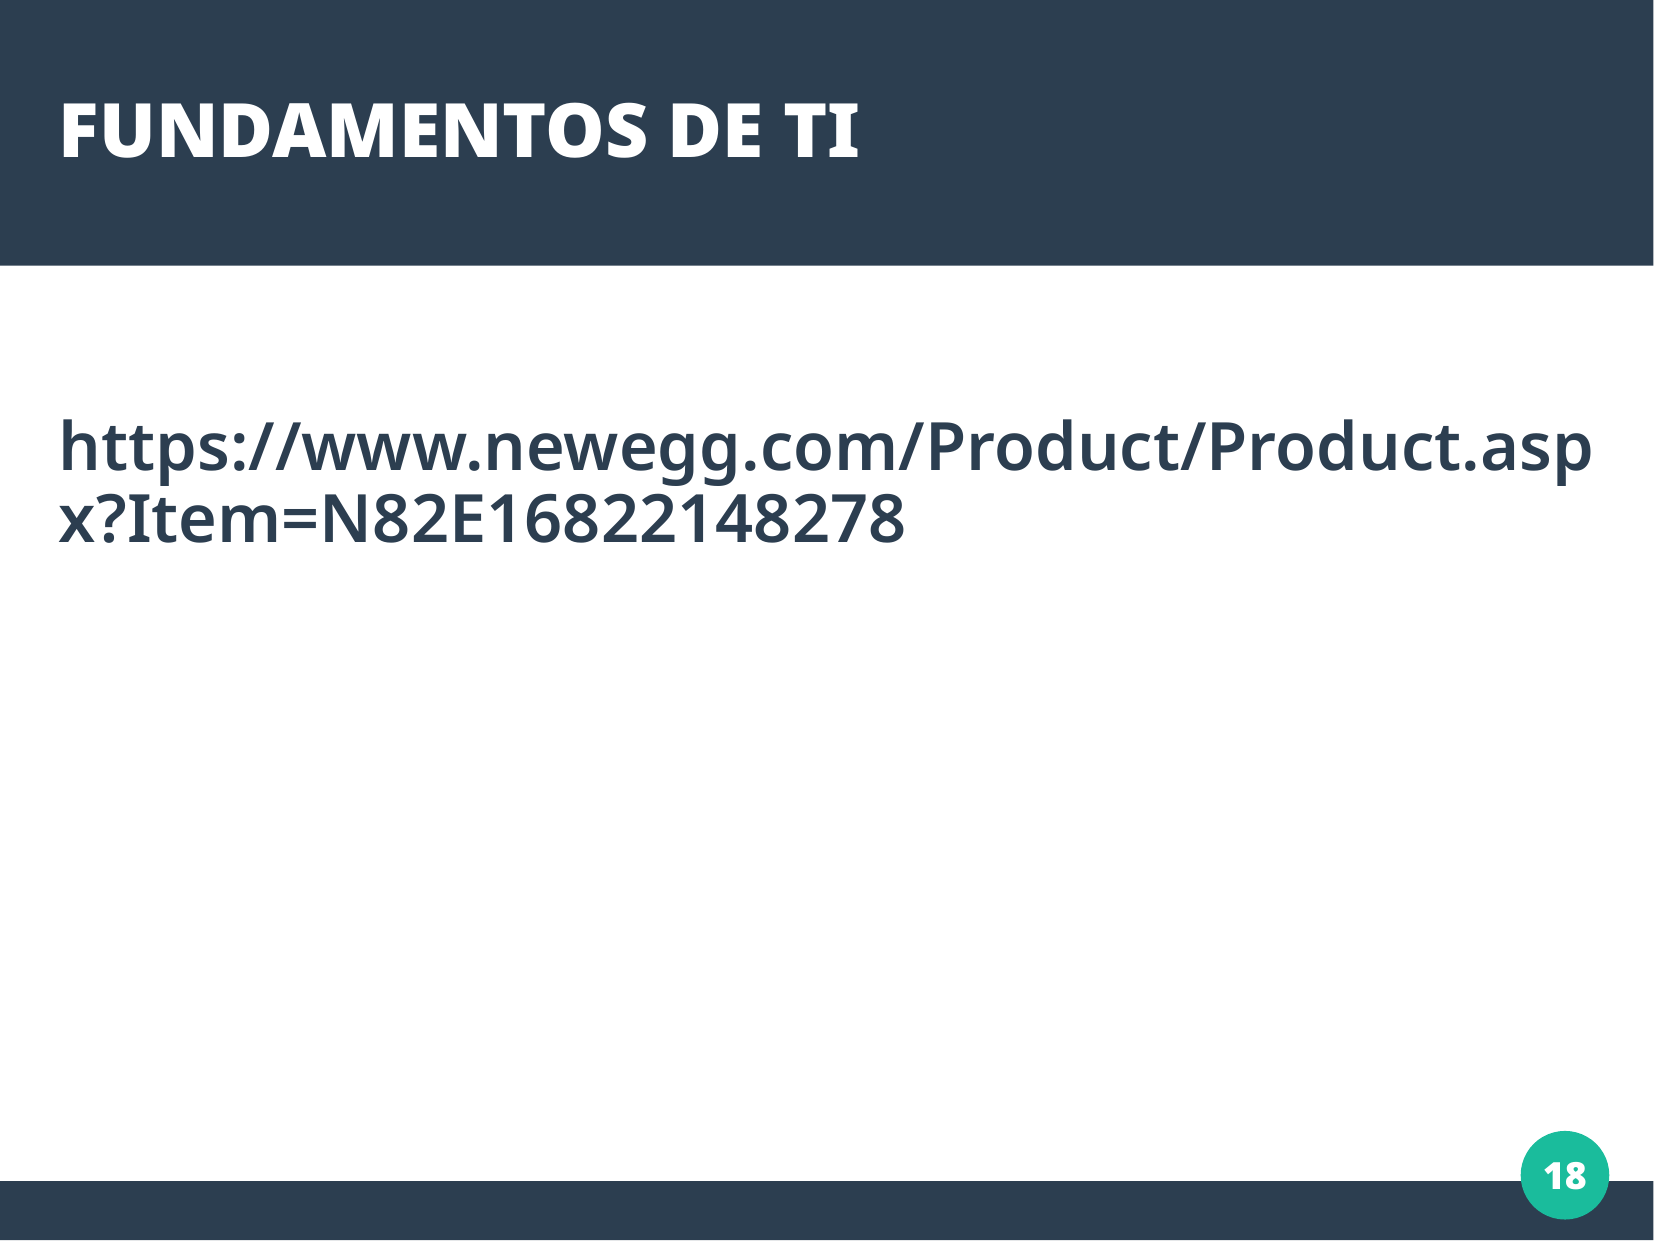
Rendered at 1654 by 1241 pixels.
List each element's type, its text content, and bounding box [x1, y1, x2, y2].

list https://www.newegg.com/Product/Product.aspx?Item=N82E16822148278 [59, 324, 1595, 1152]
title FUNDAMENTOS DE TI [59, 49, 1595, 207]
